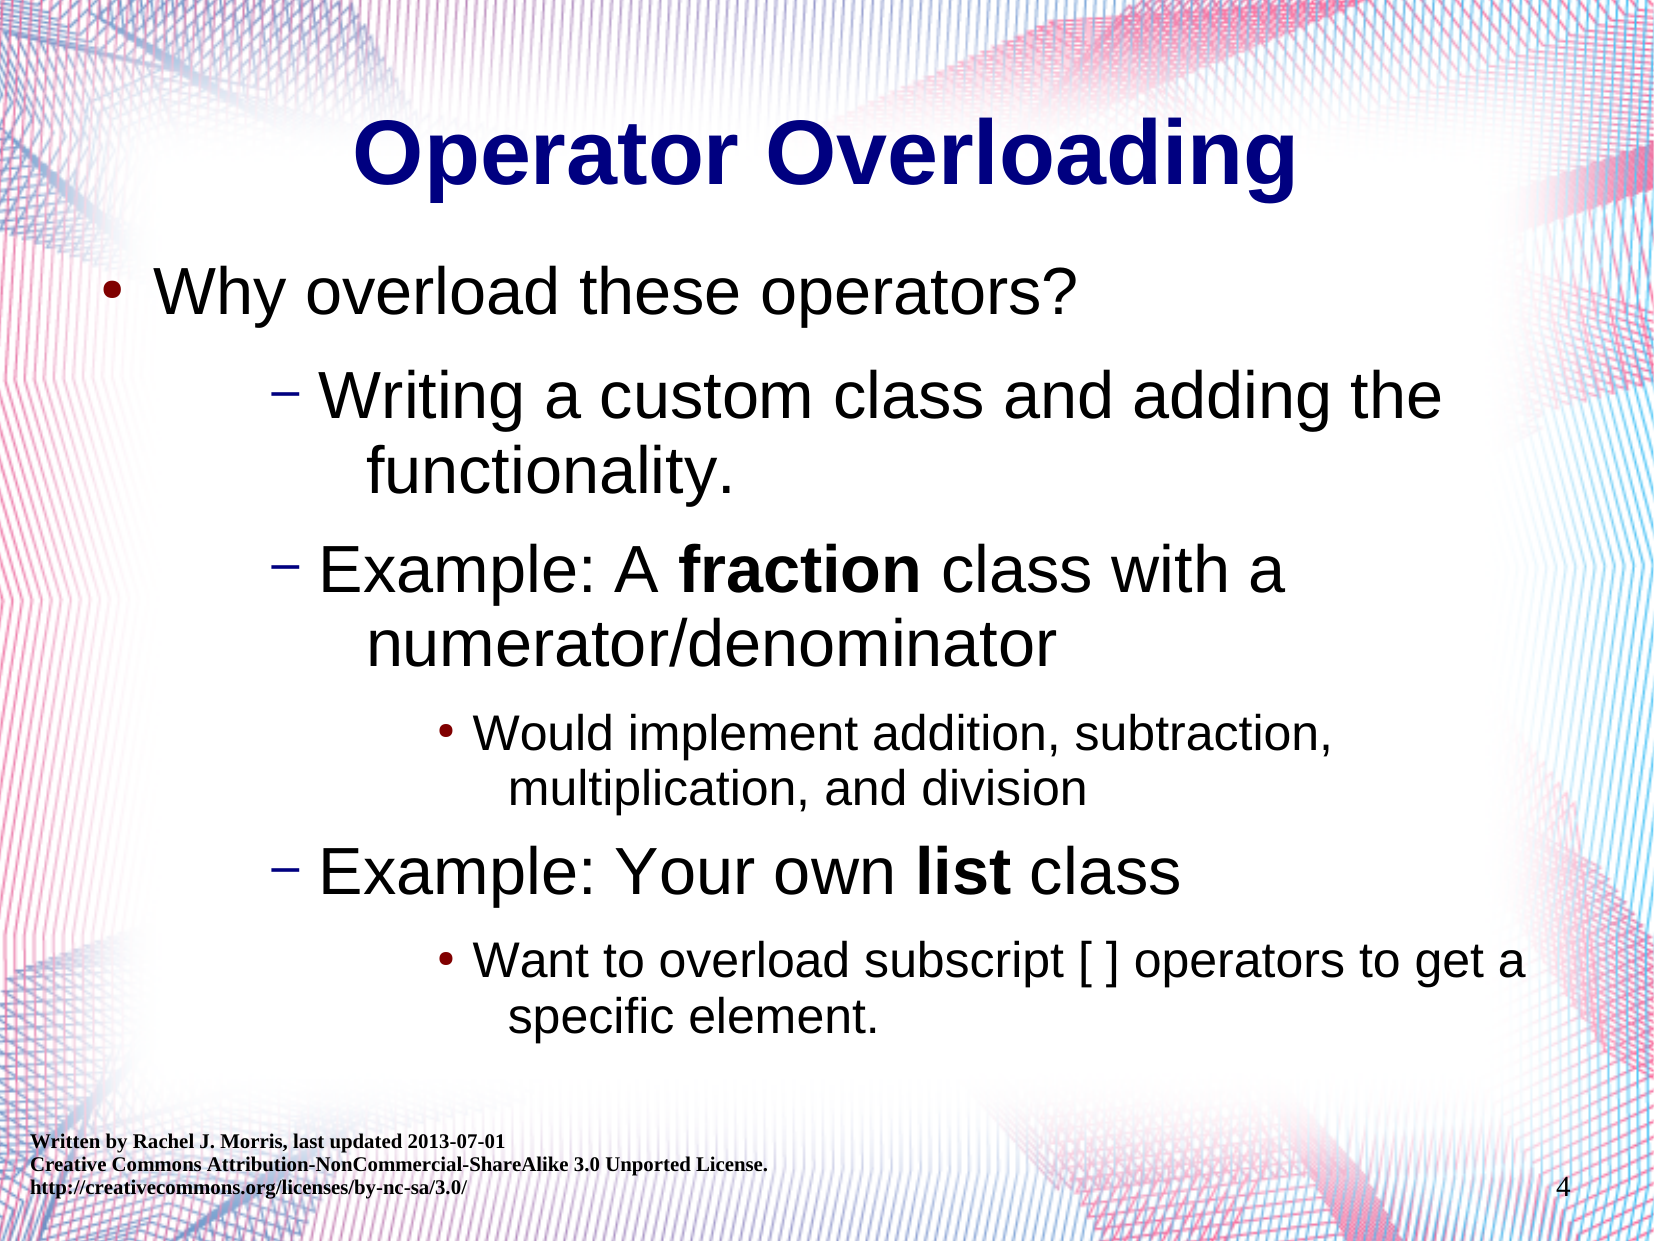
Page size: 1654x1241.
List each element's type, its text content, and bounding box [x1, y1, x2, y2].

title Operator Overloading [82, 49, 1571, 254]
picture [0, 0, 1654, 1241]
list Why overload these operators? Writing a custom class and adding the functionality. Example: A fraction class with a numerator/denominator Would implement addition, subtraction, multiplication, and division Example: Your own list class Want to overload subscript [ ] operators to get a specific element. [82, 254, 1571, 1044]
